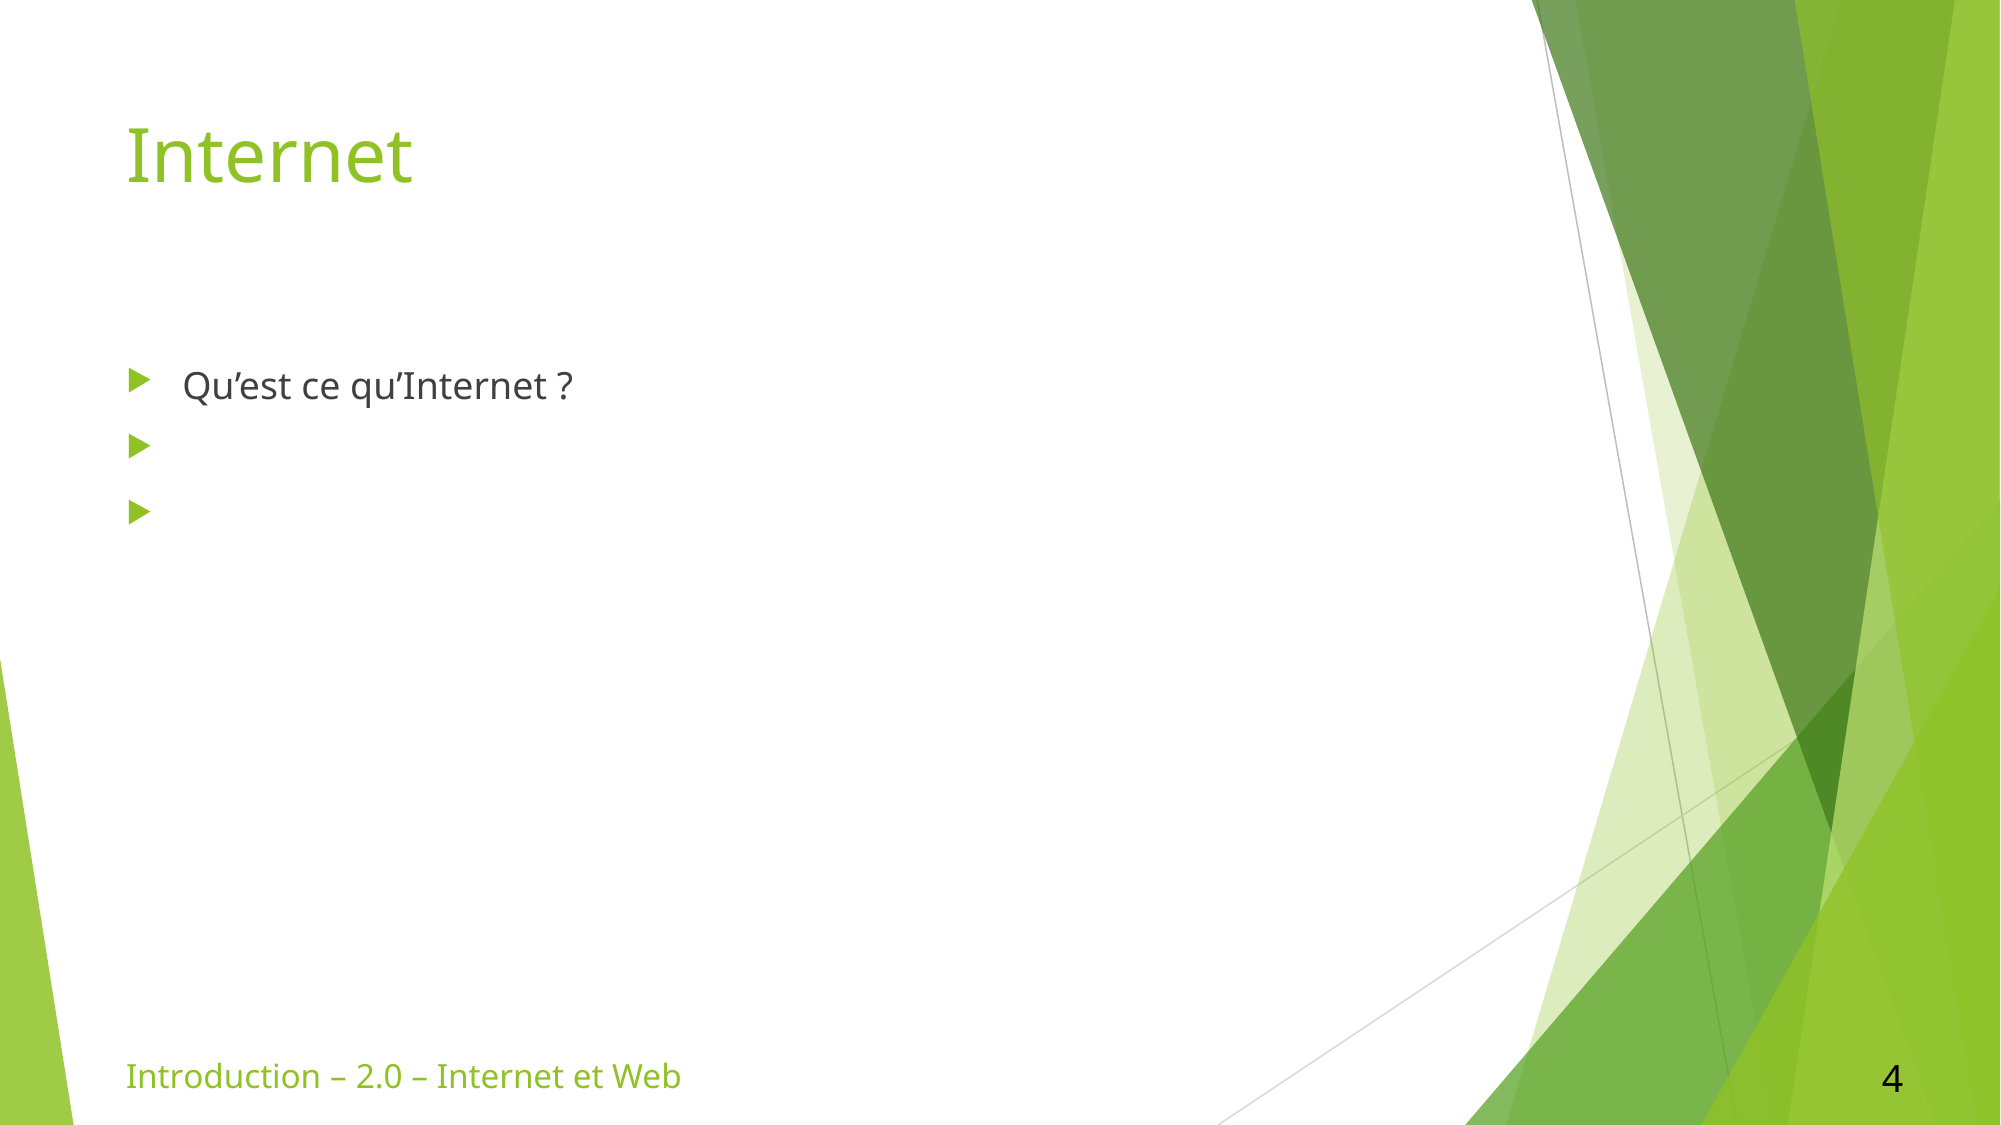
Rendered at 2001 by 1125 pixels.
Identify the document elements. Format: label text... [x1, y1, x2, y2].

text_box [1866, 1047, 1979, 1108]
list Qu’est ce qu’Internet ? [111, 354, 1522, 992]
text_box Introduction – 2.0 – Internet et Web [111, 1047, 1094, 1109]
title Internet [111, 99, 1522, 317]
